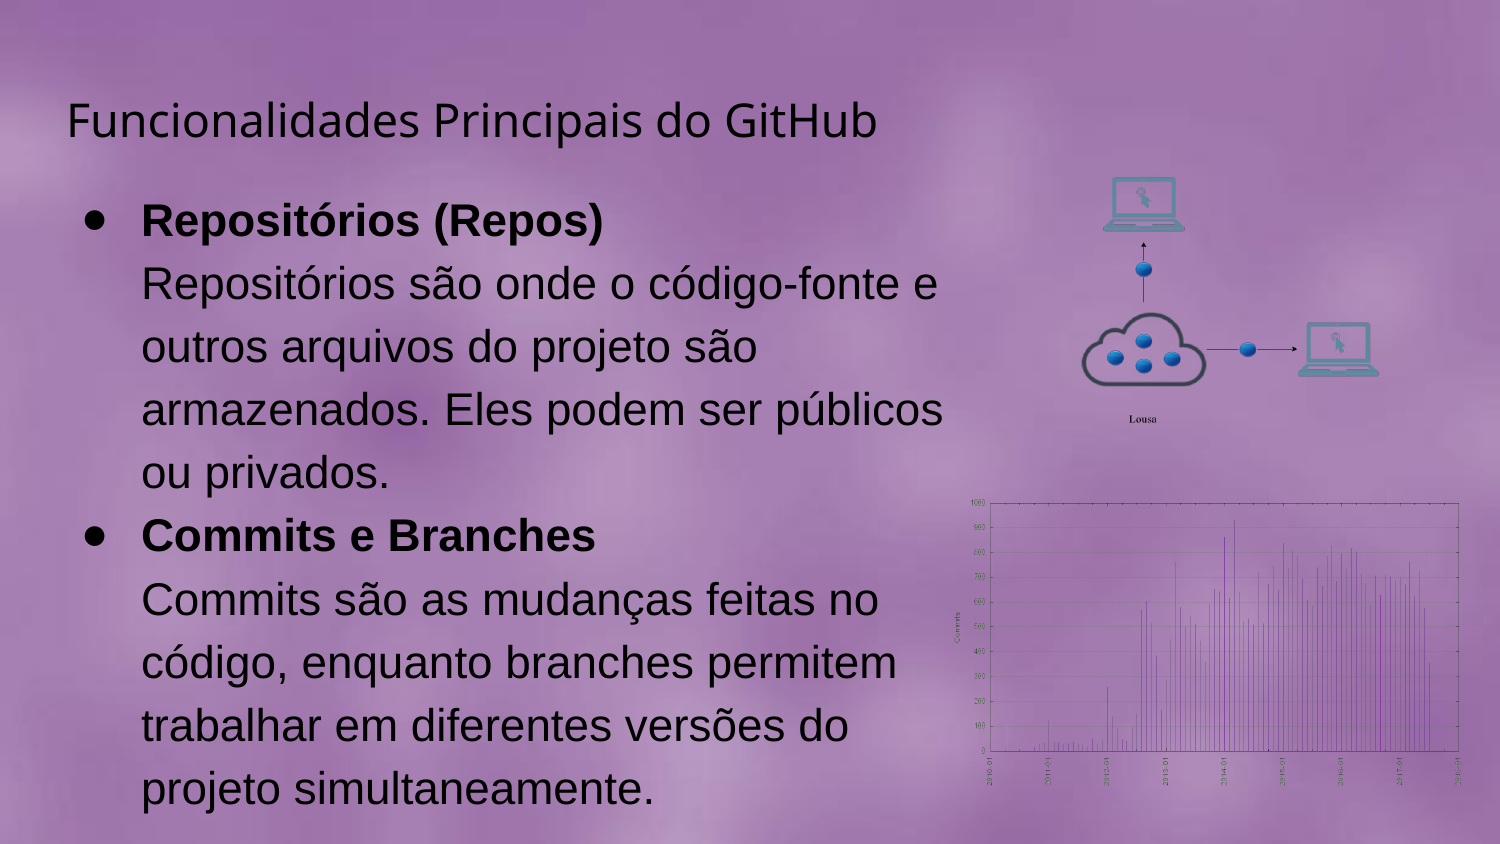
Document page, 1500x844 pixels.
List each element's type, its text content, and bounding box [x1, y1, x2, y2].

title Funcionalidades Principais do GitHub [51, 72, 1449, 167]
picture [0, 0, 1500, 844]
list Repositórios (Repos) Repositórios são onde o código-fonte e outros arquivos do projeto são armazenados. Eles podem ser públicos ou privados. Commits e Branches Commits são as mudanças feitas no código, enquanto branches permitem trabalhar em diferentes versões do projeto simultaneamente. [51, 166, 972, 728]
